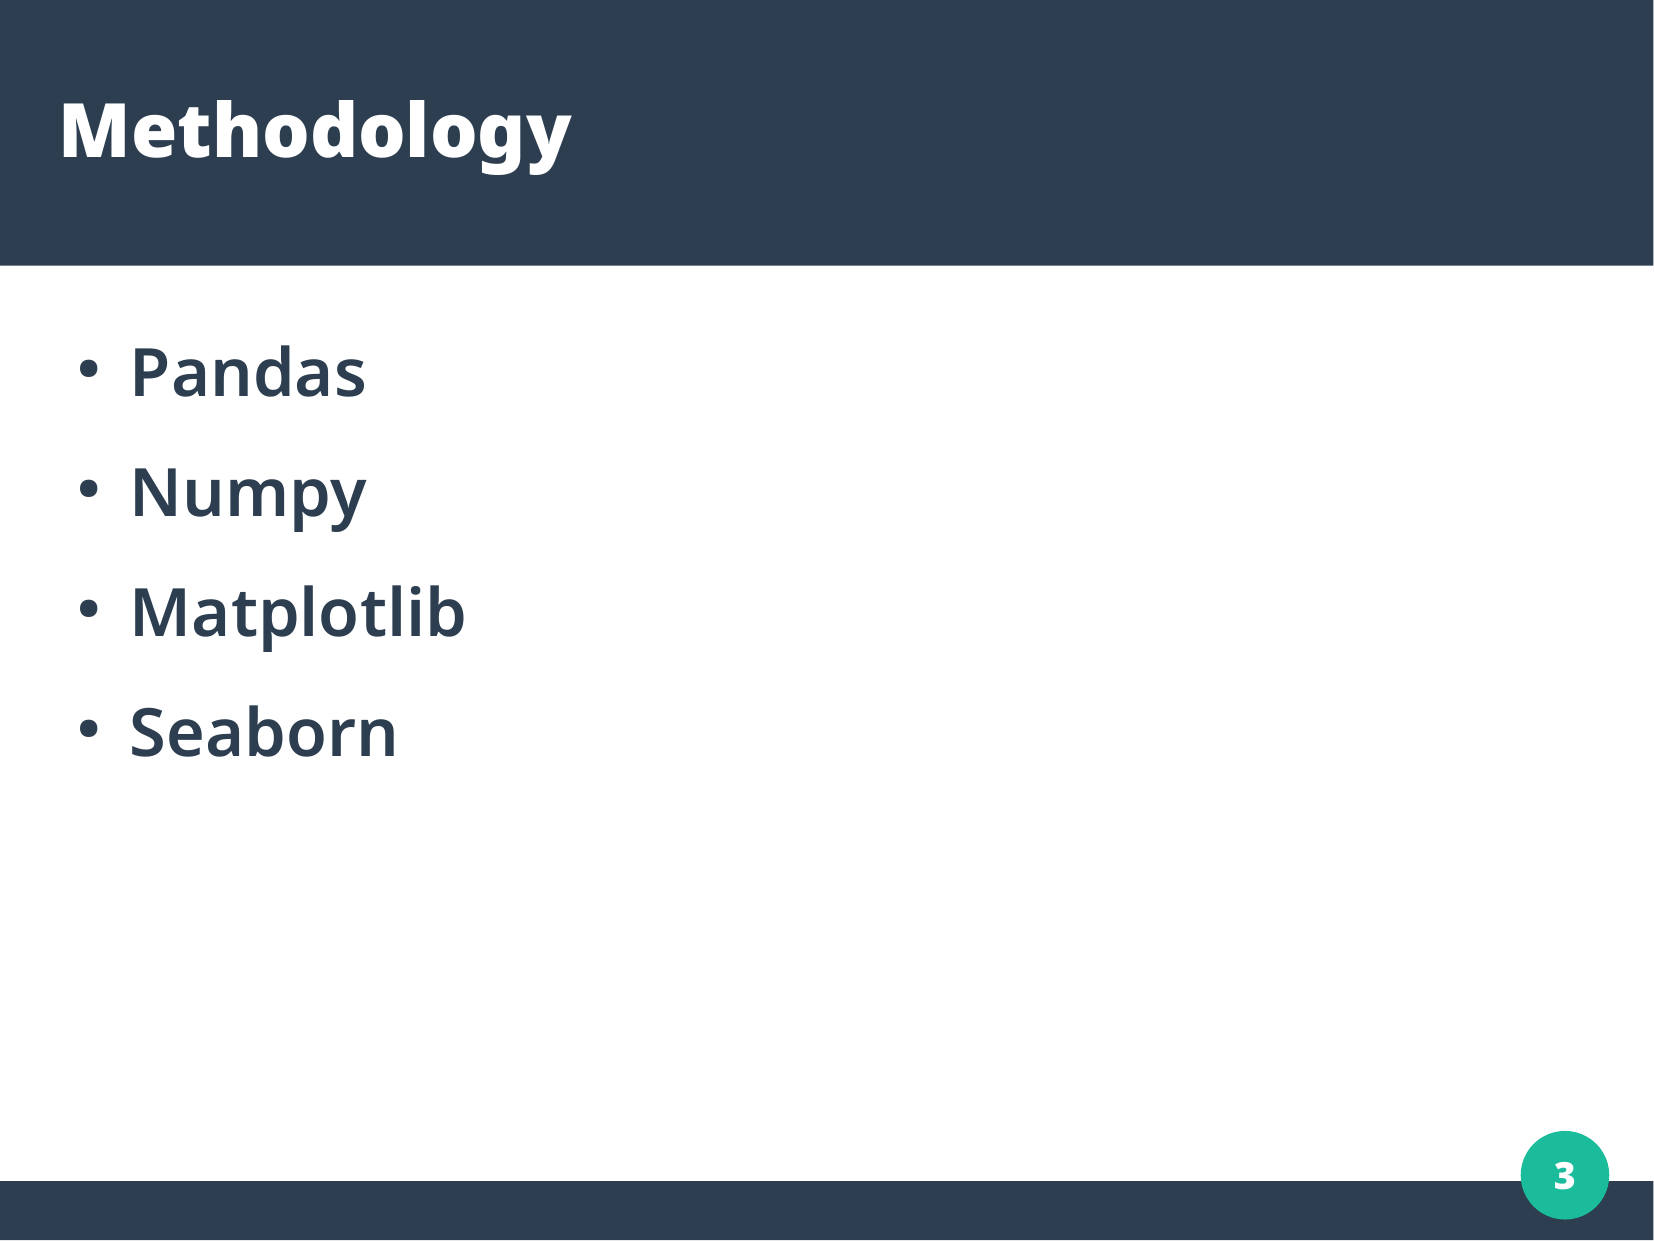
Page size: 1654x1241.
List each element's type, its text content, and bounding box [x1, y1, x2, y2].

title Methodology [59, 49, 1595, 207]
list Pandas Numpy Matplotlib Seaborn [59, 324, 1595, 1152]
